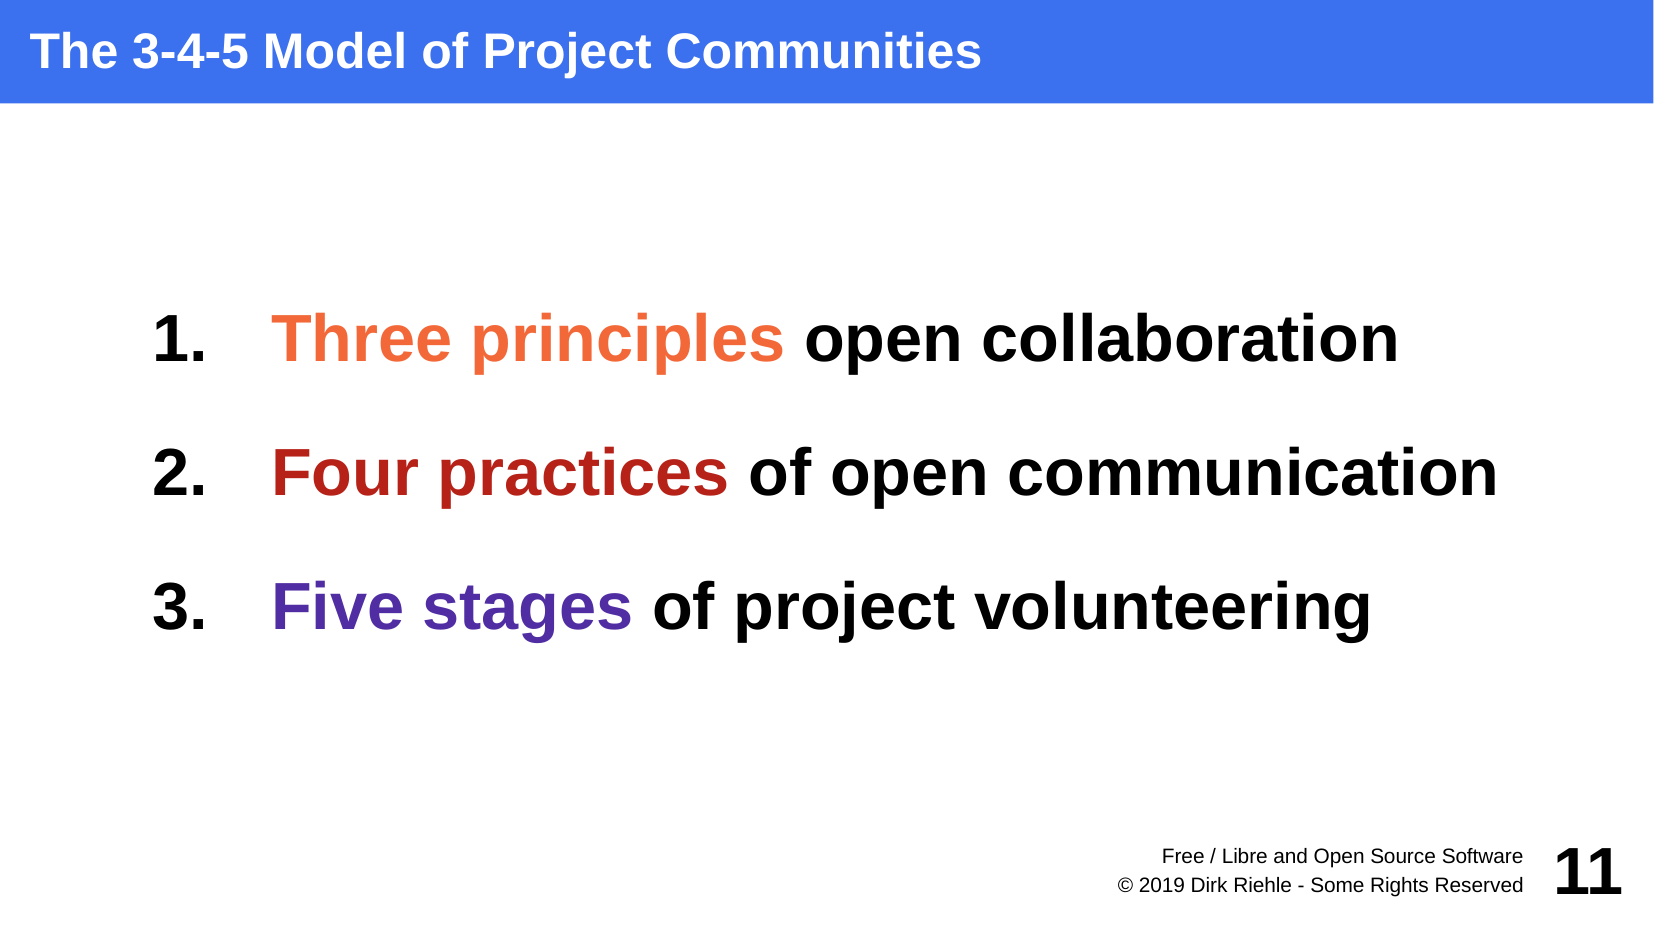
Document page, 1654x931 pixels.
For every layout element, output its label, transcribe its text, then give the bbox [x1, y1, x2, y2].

subtitle Three principles open collaboration Four practices of open communication Five stages of project volunteering [29, 132, 1625, 813]
title The 3-4-5 Model of Project Communities [0, 0, 1654, 104]
